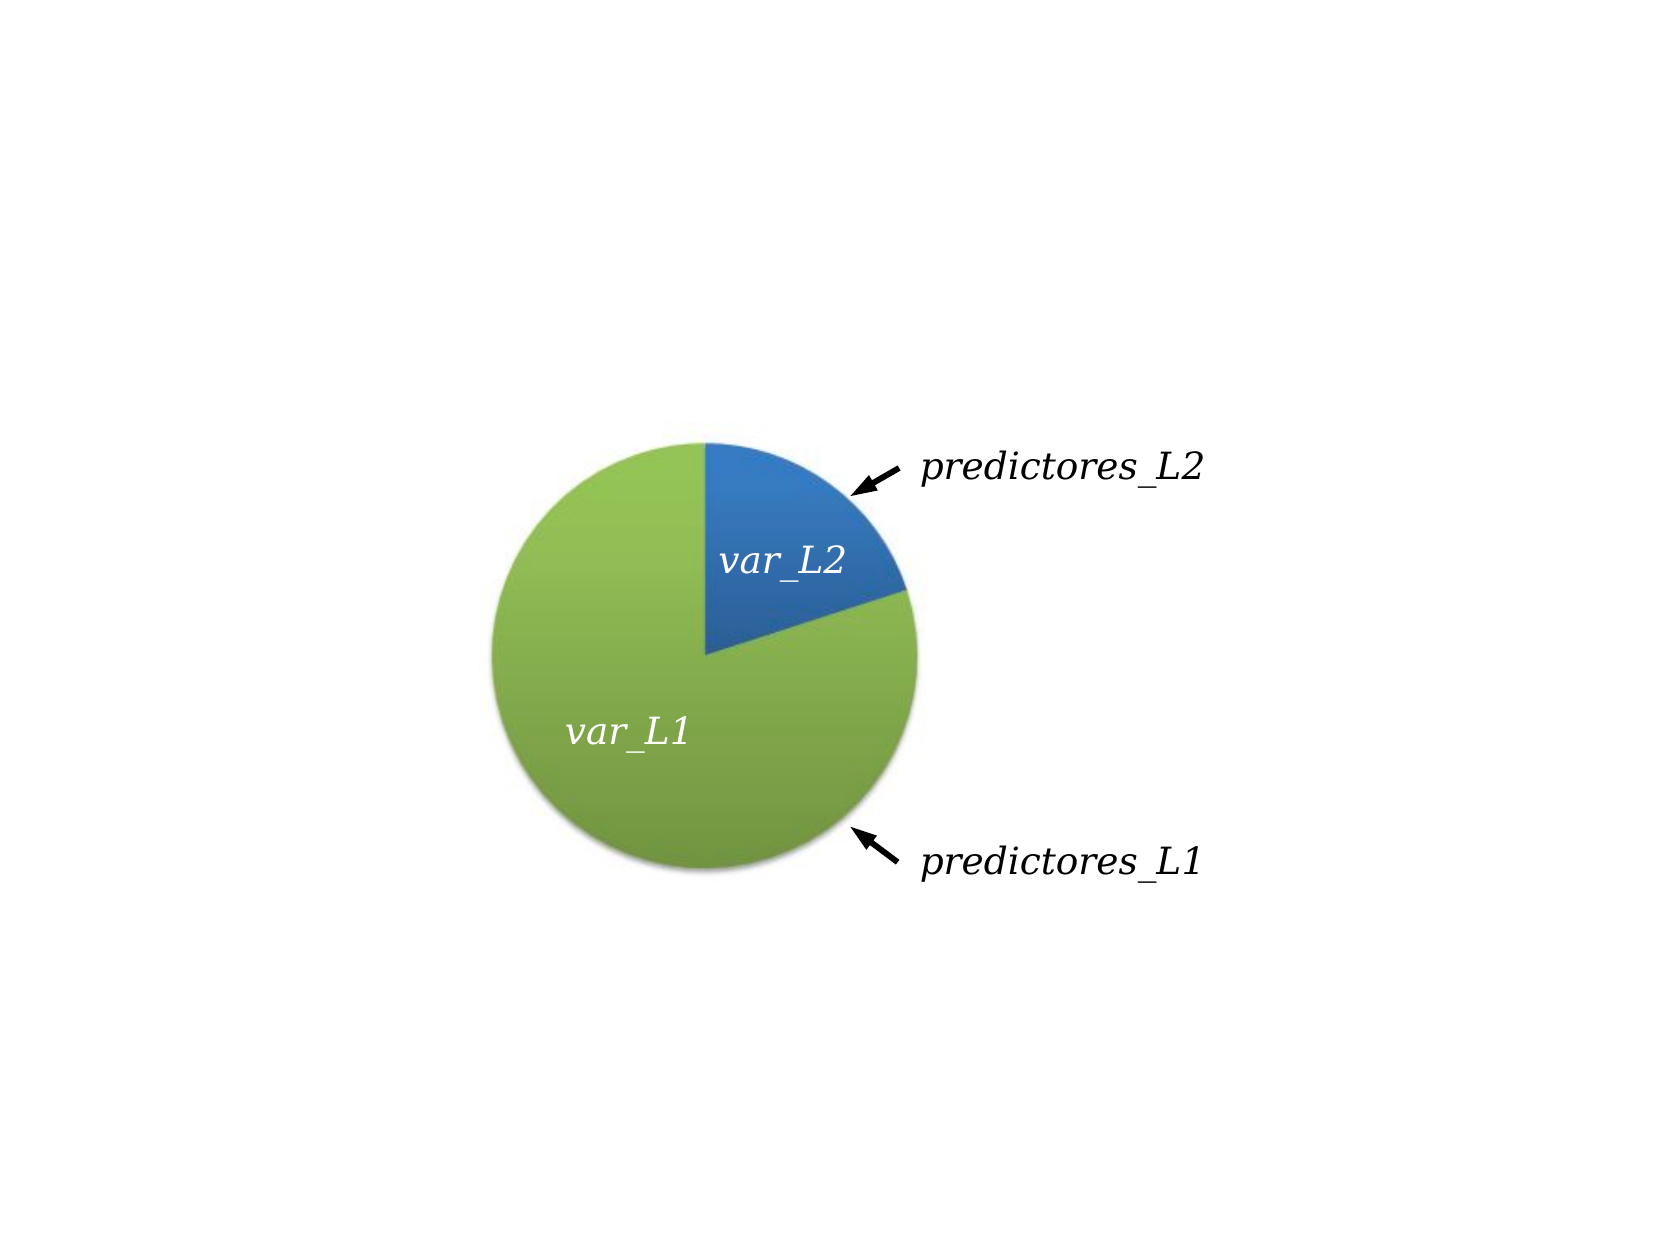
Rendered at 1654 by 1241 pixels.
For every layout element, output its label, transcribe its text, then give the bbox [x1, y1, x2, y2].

text_box predictores_L2 [897, 437, 1228, 496]
picture [451, 412, 957, 898]
text_box var_L2 [703, 531, 863, 590]
text_box var_L1 [550, 702, 709, 762]
text_box predictores_L1 [897, 832, 1228, 892]
